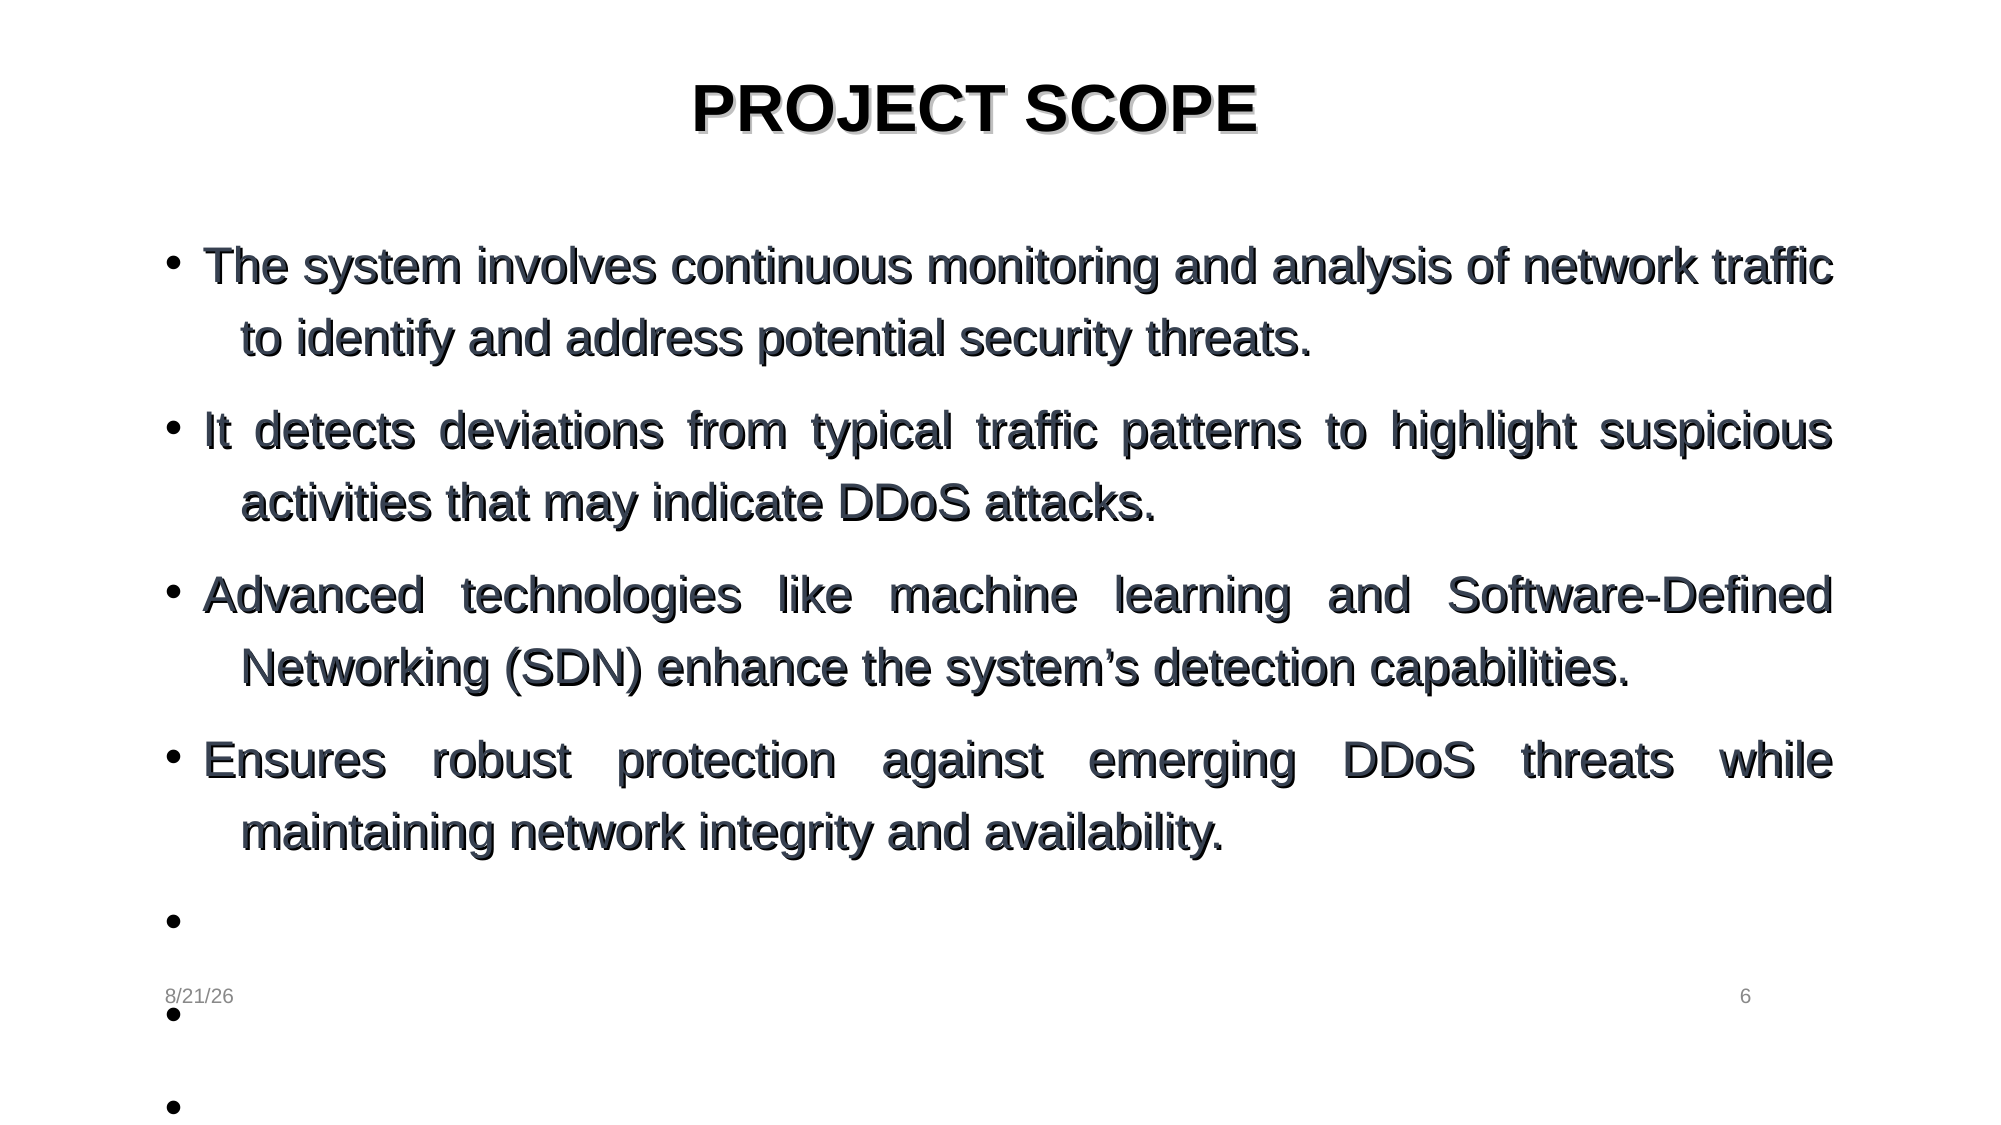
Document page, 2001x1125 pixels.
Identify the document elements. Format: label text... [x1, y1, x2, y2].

slide_number December 27, 2024 [149, 965, 600, 1025]
title Project scope [125, 53, 1825, 167]
list The system involves continuous monitoring and analysis of network traffic to identify and address potential security threats. It detects deviations from typical traffic patterns to highlight suspicious activities that may indicate DDoS attacks. Advanced technologies like machine learning and Software-Defined Networking (SDN) enhance the system’s detection capabilities. Ensures robust protection against emerging DDoS threats while maintaining network integrity and availability. [149, 212, 1849, 981]
slide_number 6 [1724, 965, 1849, 1025]
